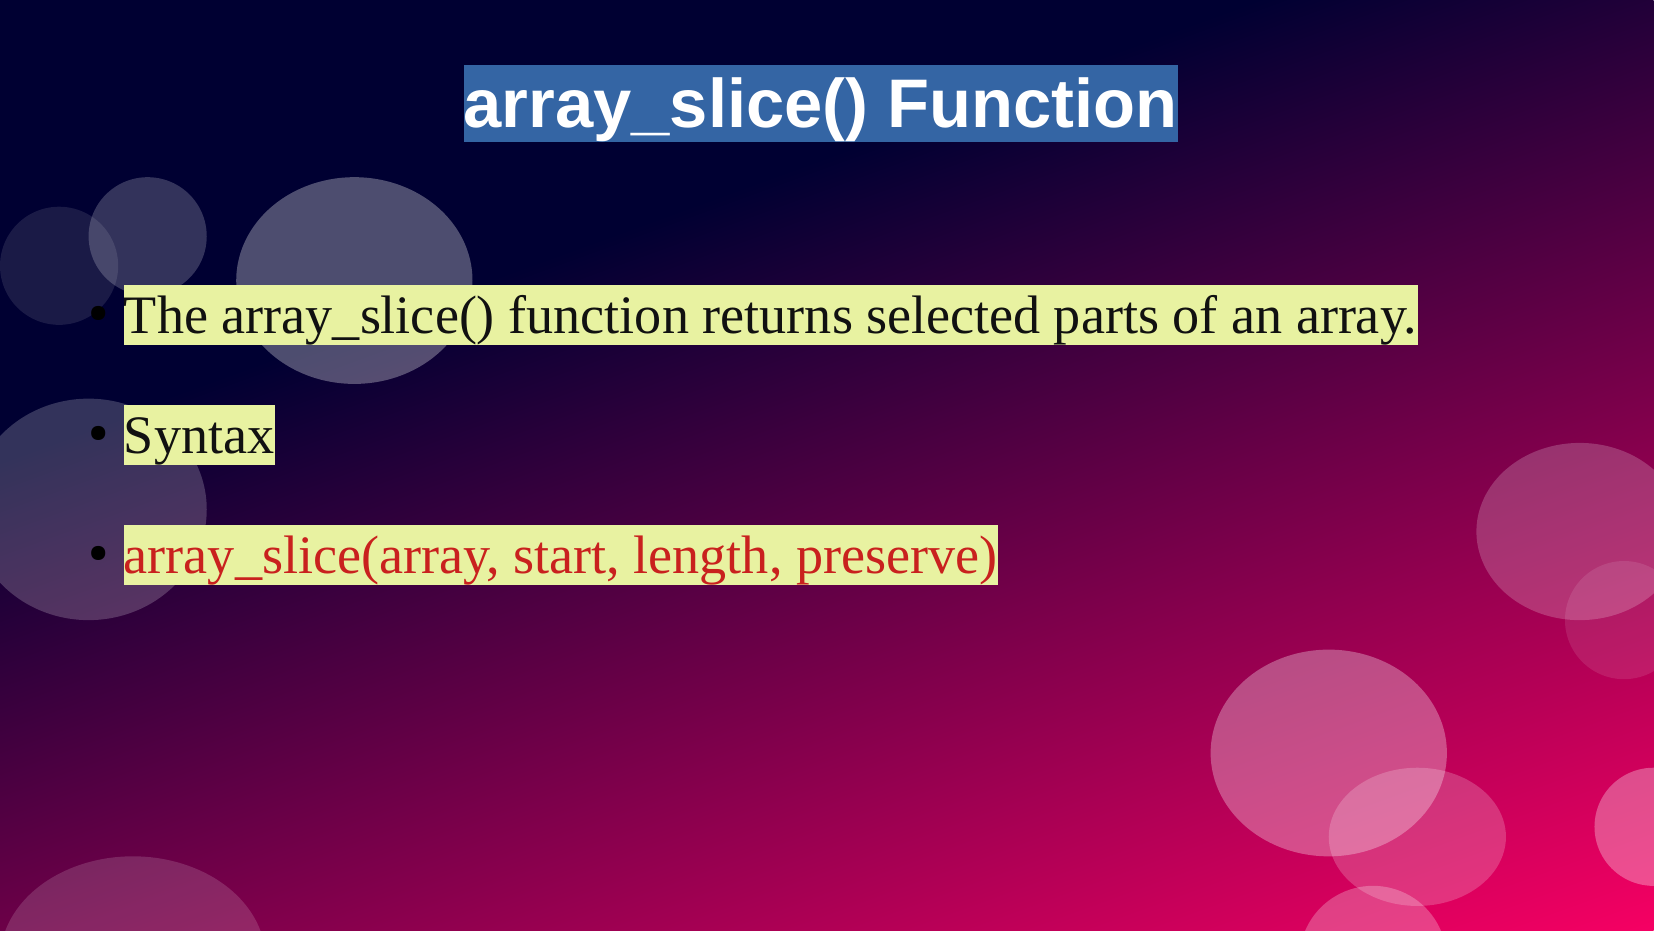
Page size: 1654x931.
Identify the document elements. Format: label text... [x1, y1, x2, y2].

subtitle The array_slice() function returns selected parts of an array. Syntax array_slice(array, start, length, preserve) [88, 147, 1577, 798]
title array_slice() Function [76, 35, 1565, 325]
